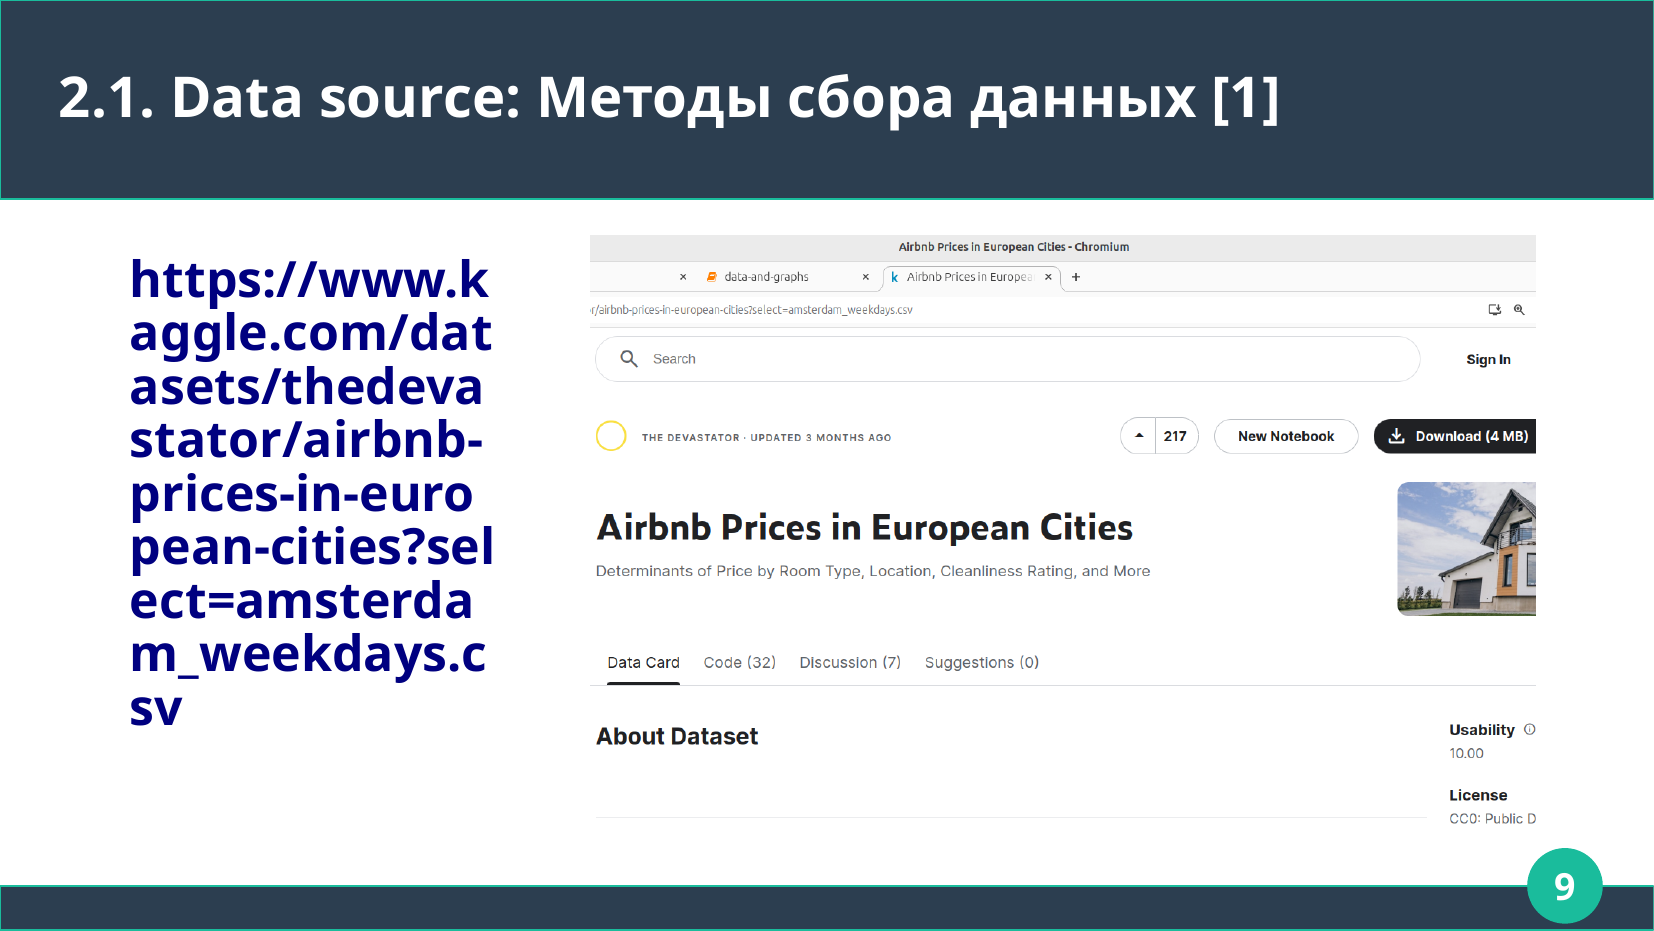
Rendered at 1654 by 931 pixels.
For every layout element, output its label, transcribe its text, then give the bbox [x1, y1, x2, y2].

picture [590, 235, 1536, 827]
title 2.1. Data source: Методы сбора данных [1] [59, 37, 1595, 156]
list https://www.kaggle.com/datasets/thedevastator/airbnb-prices-in-european-cities?select=amsterdam_weekdays.csv [59, 243, 502, 864]
